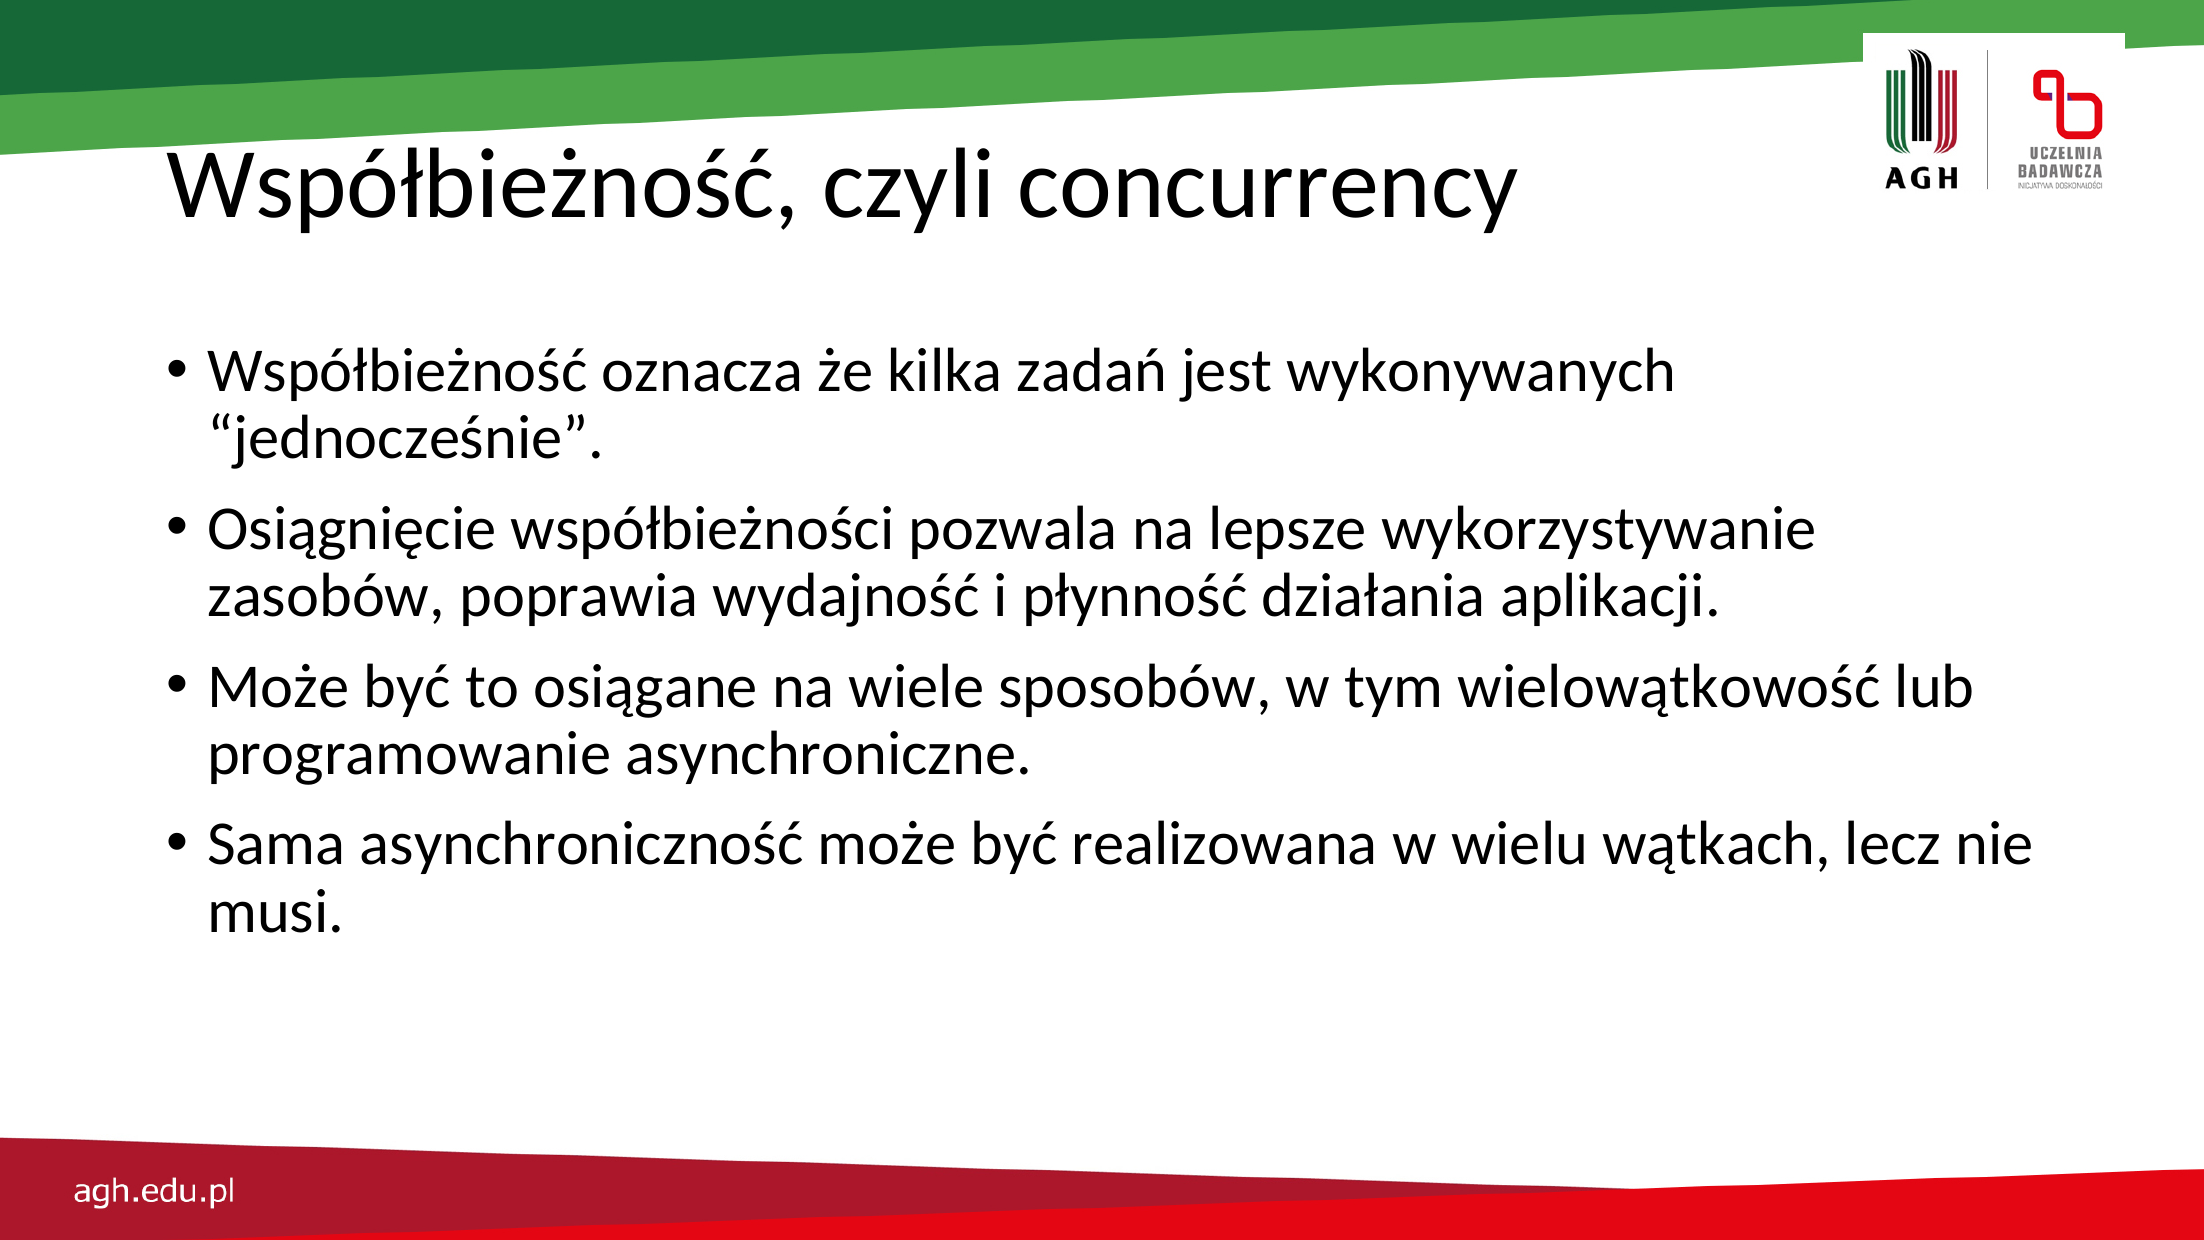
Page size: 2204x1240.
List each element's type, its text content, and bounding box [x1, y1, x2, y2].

picture [0, 0, 2204, 1240]
title Współbieżność, czyli concurrency [151, 65, 2053, 306]
list Współbieżność oznacza że kilka zadań jest wykonywanych “jednocześnie”. Osiągnięcie współbieżności pozwala na lepsze wykorzystywanie zasobów, poprawia wydajność i płynność działania aplikacji. Może być to osiągane na wiele sposobów, w tym wielowątkowość lub programowanie asynchroniczne. Sama asynchroniczność może być realizowana w wielu wątkach, lecz nie musi. [151, 329, 2053, 1117]
